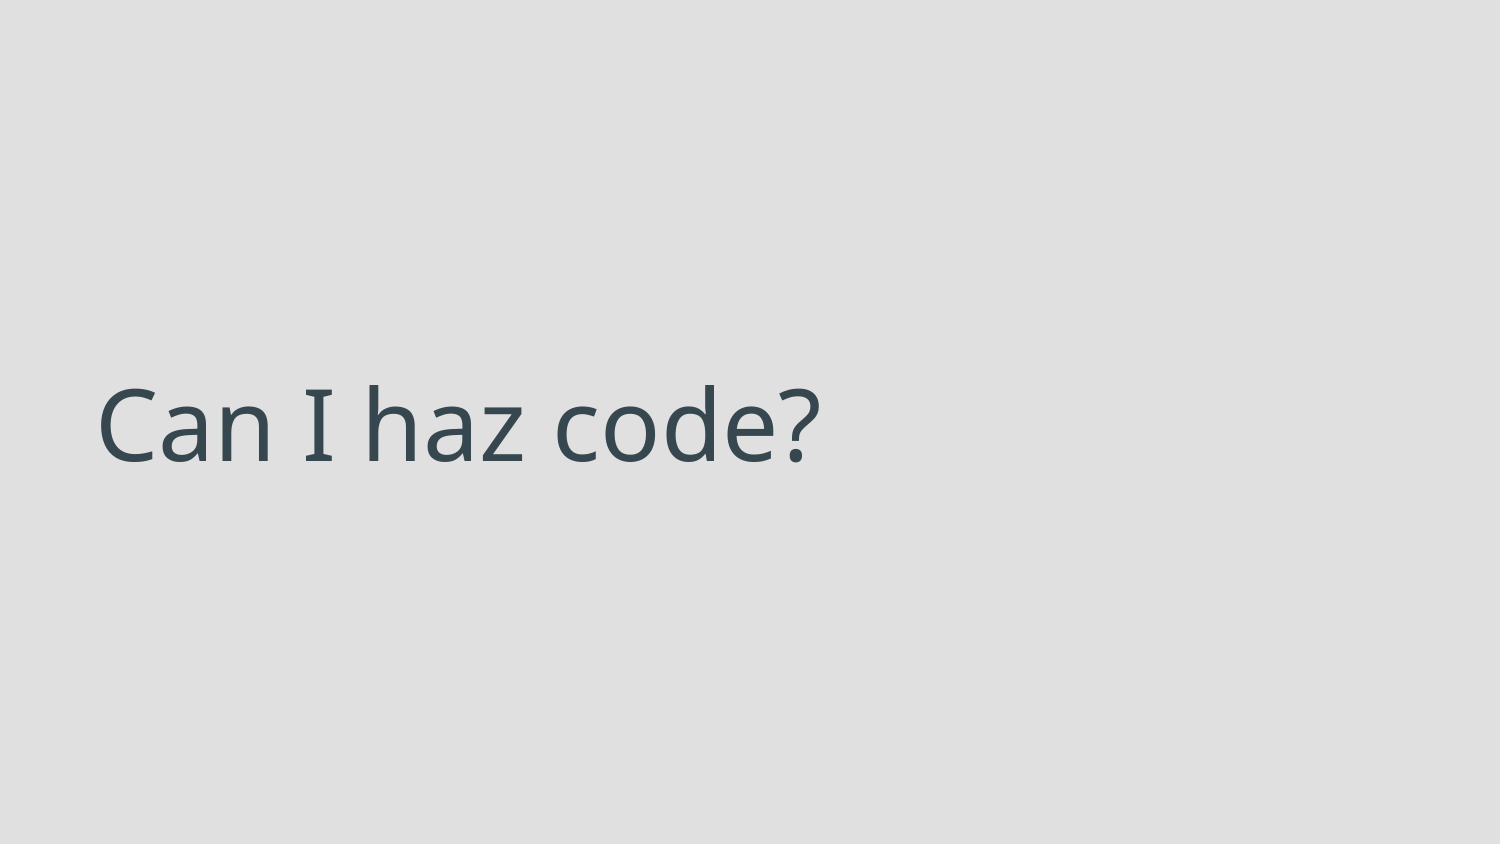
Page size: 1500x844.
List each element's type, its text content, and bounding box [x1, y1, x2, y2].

title Can I haz code? [80, 86, 1102, 758]
